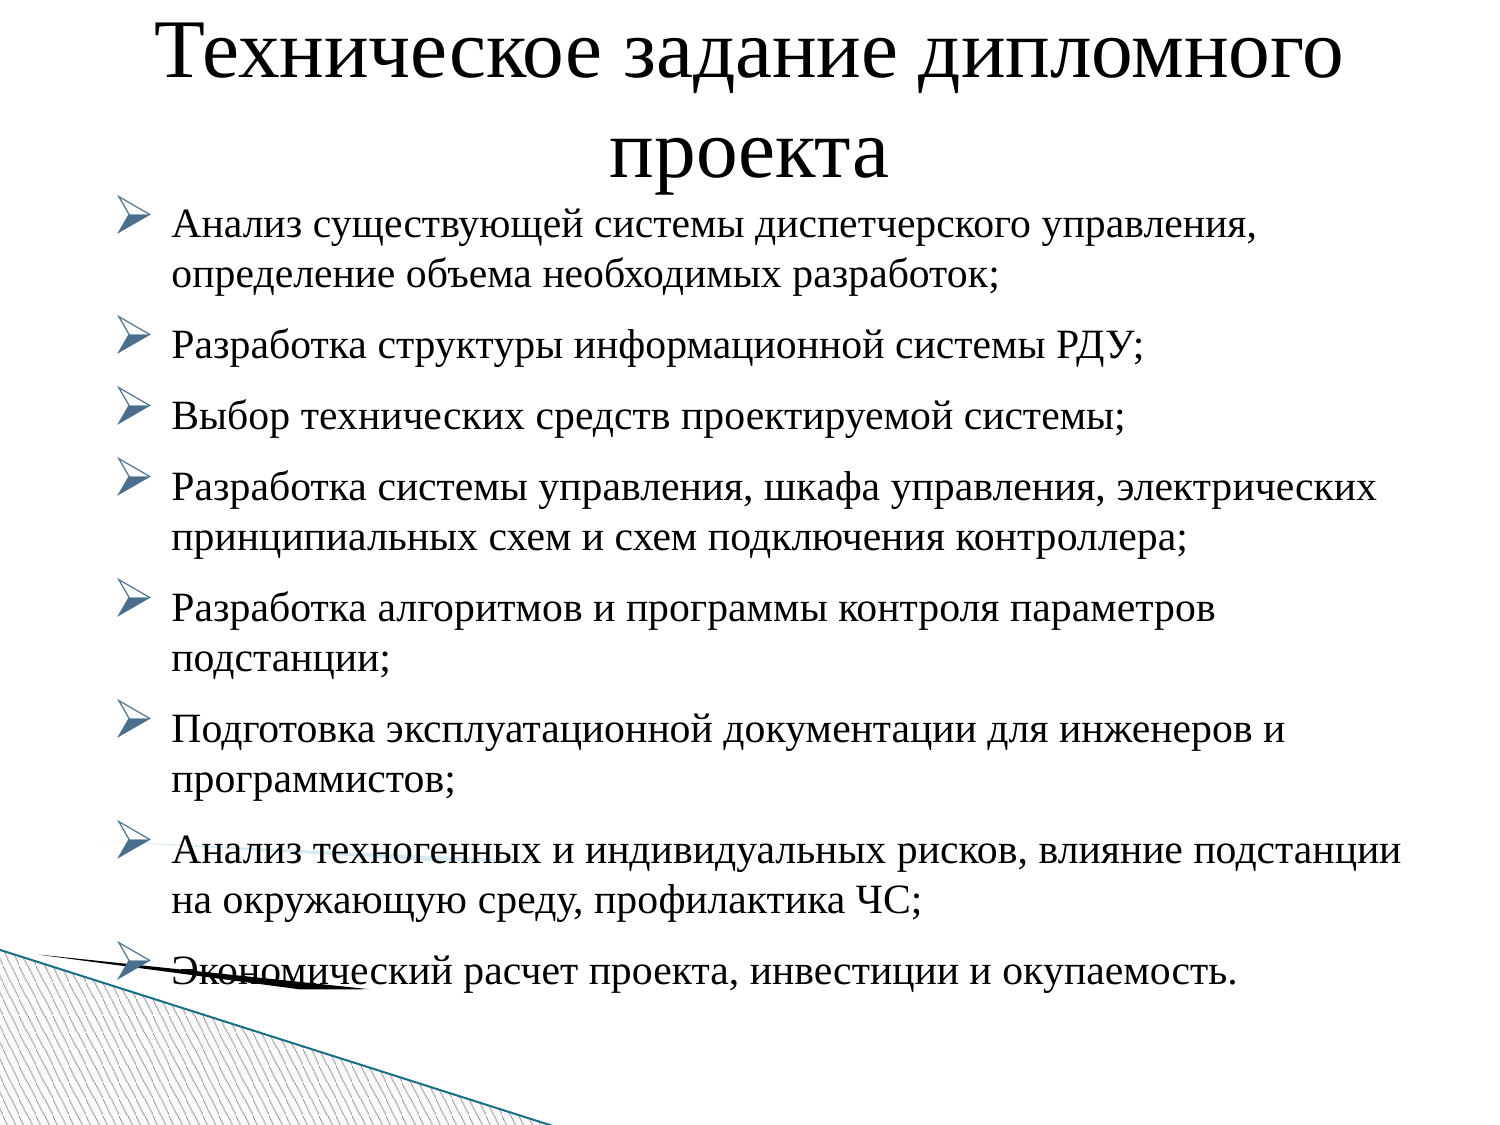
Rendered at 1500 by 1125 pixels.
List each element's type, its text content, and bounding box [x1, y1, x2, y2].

text_box Анализ существующей системы диспетчерского управления, определение объема необходимых разработок; Разработка структуры информационной системы РДУ; Выбор технических средств проектируемой системы; Разработка системы управления, шкафа управления, электрических принципиальных схем и схем подключения контроллера; Разработка алгоритмов и программы контроля параметров подстанции; Подготовка эксплуатационной документации для инженеров и программистов; Анализ техногенных и индивидуальных рисков, влияние подстанции на окружающую среду, профилактика ЧС; Экономический расчет проекта, инвестиции и окупаемость. [69, 188, 1430, 1071]
picture [0, 952, 543, 1125]
text_box Техническое задание дипломного проекта [0, 12, 1500, 176]
